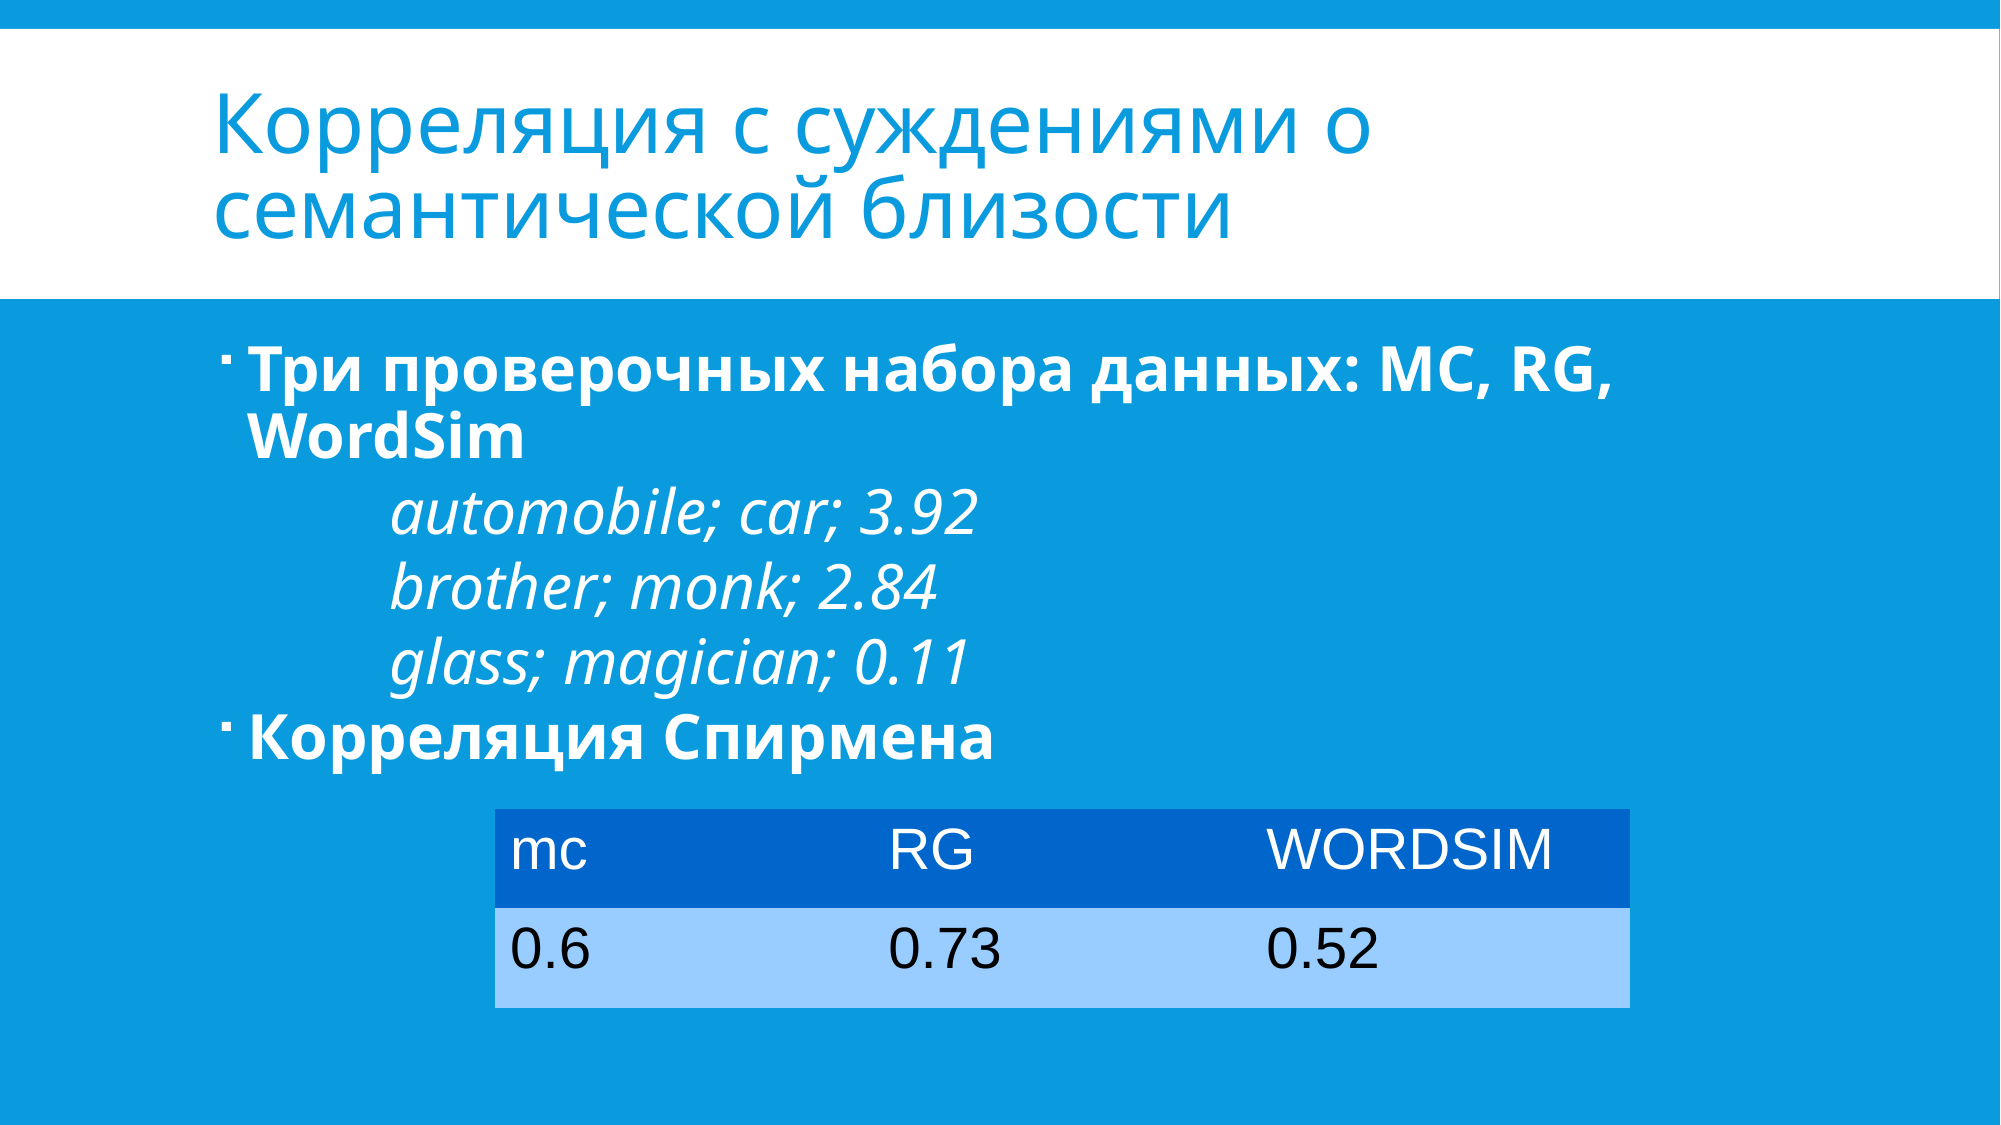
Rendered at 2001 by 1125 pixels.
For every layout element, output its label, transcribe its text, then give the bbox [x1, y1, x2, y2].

table_cell 0.52 [1252, 908, 1630, 1008]
table_header RG [873, 809, 1252, 908]
table_cell 0.6 [495, 908, 873, 1008]
table_cell 0.73 [873, 908, 1252, 1008]
table_header mc [495, 809, 873, 908]
text_box Корреляция с суждениями о семантической близости [197, 46, 1803, 294]
table_header WORDSIM [1252, 809, 1630, 908]
text_box Три проверочных набора данных: MC, RG, WordSim automobile; car; 3.92 brother; monk; 2.84 glass; magician; 0.11 Корреляция Спирмена [197, 329, 1803, 799]
